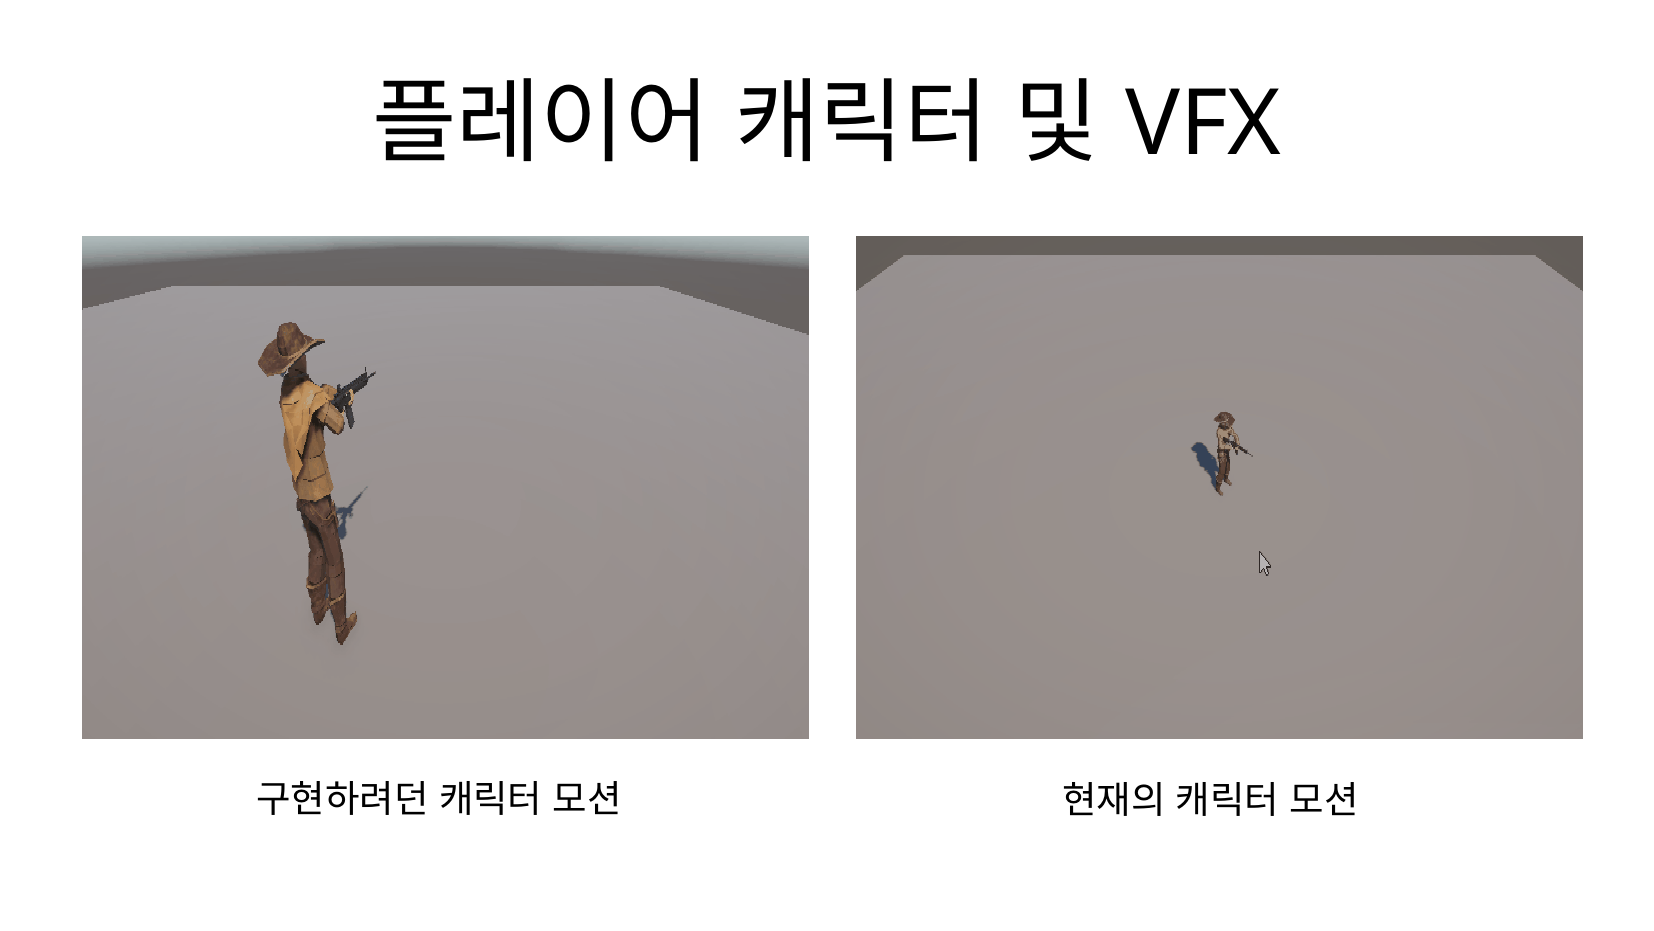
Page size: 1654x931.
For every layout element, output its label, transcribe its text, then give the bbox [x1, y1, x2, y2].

text_box 현재의 캐릭터 모션 [885, 767, 1536, 827]
title 플레이어 캐릭터 및 VFX [82, 37, 1571, 193]
picture [82, 236, 809, 739]
text_box 구현하려던 캐릭터 모션 [114, 766, 764, 826]
picture [856, 236, 1583, 739]
